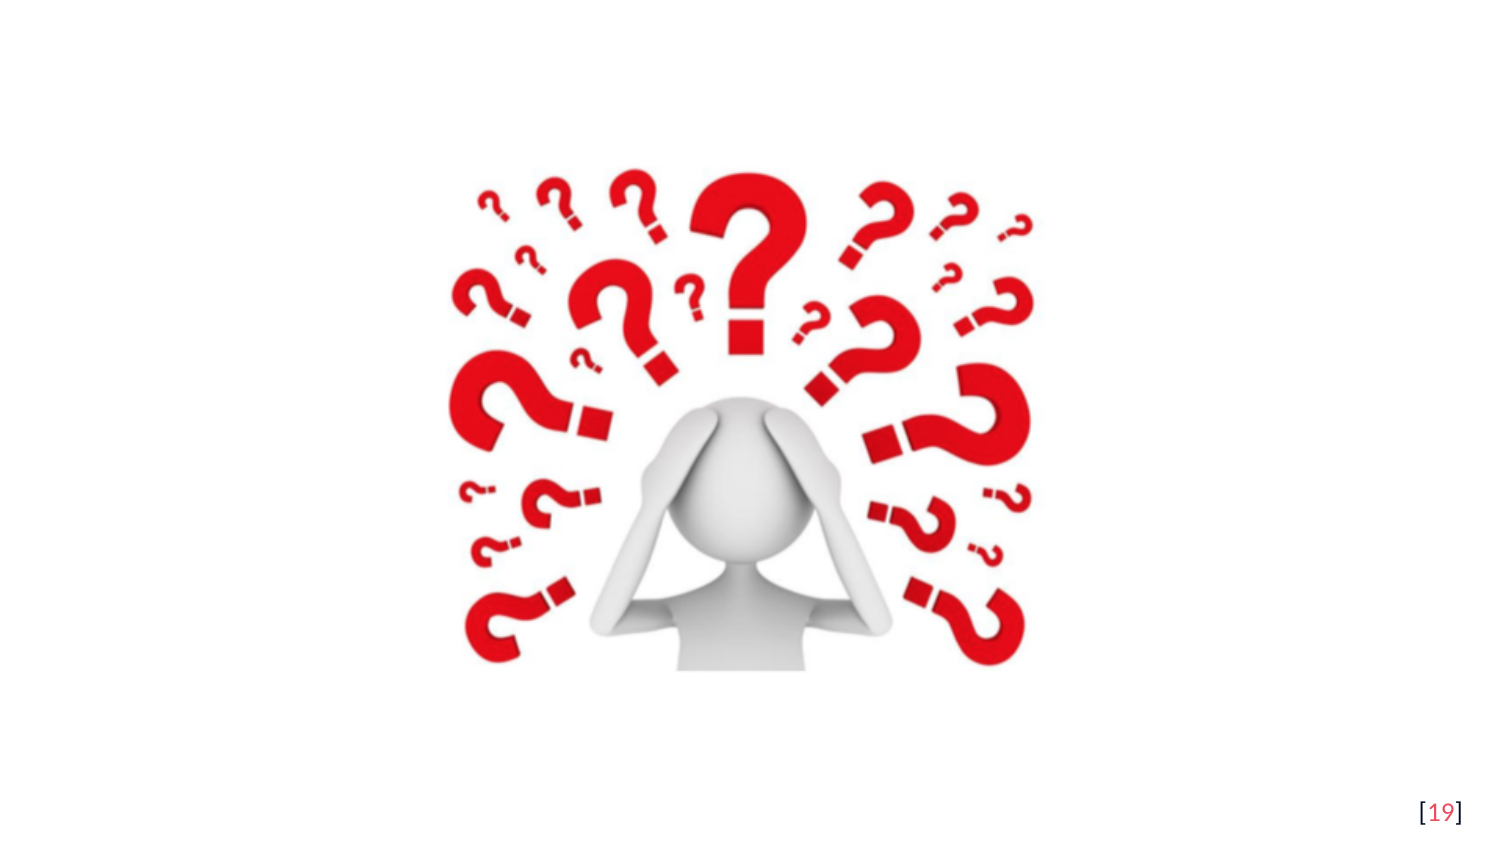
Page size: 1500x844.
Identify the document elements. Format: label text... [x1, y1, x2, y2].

slide_number [19] [1403, 779, 1494, 844]
picture [433, 136, 1067, 708]
